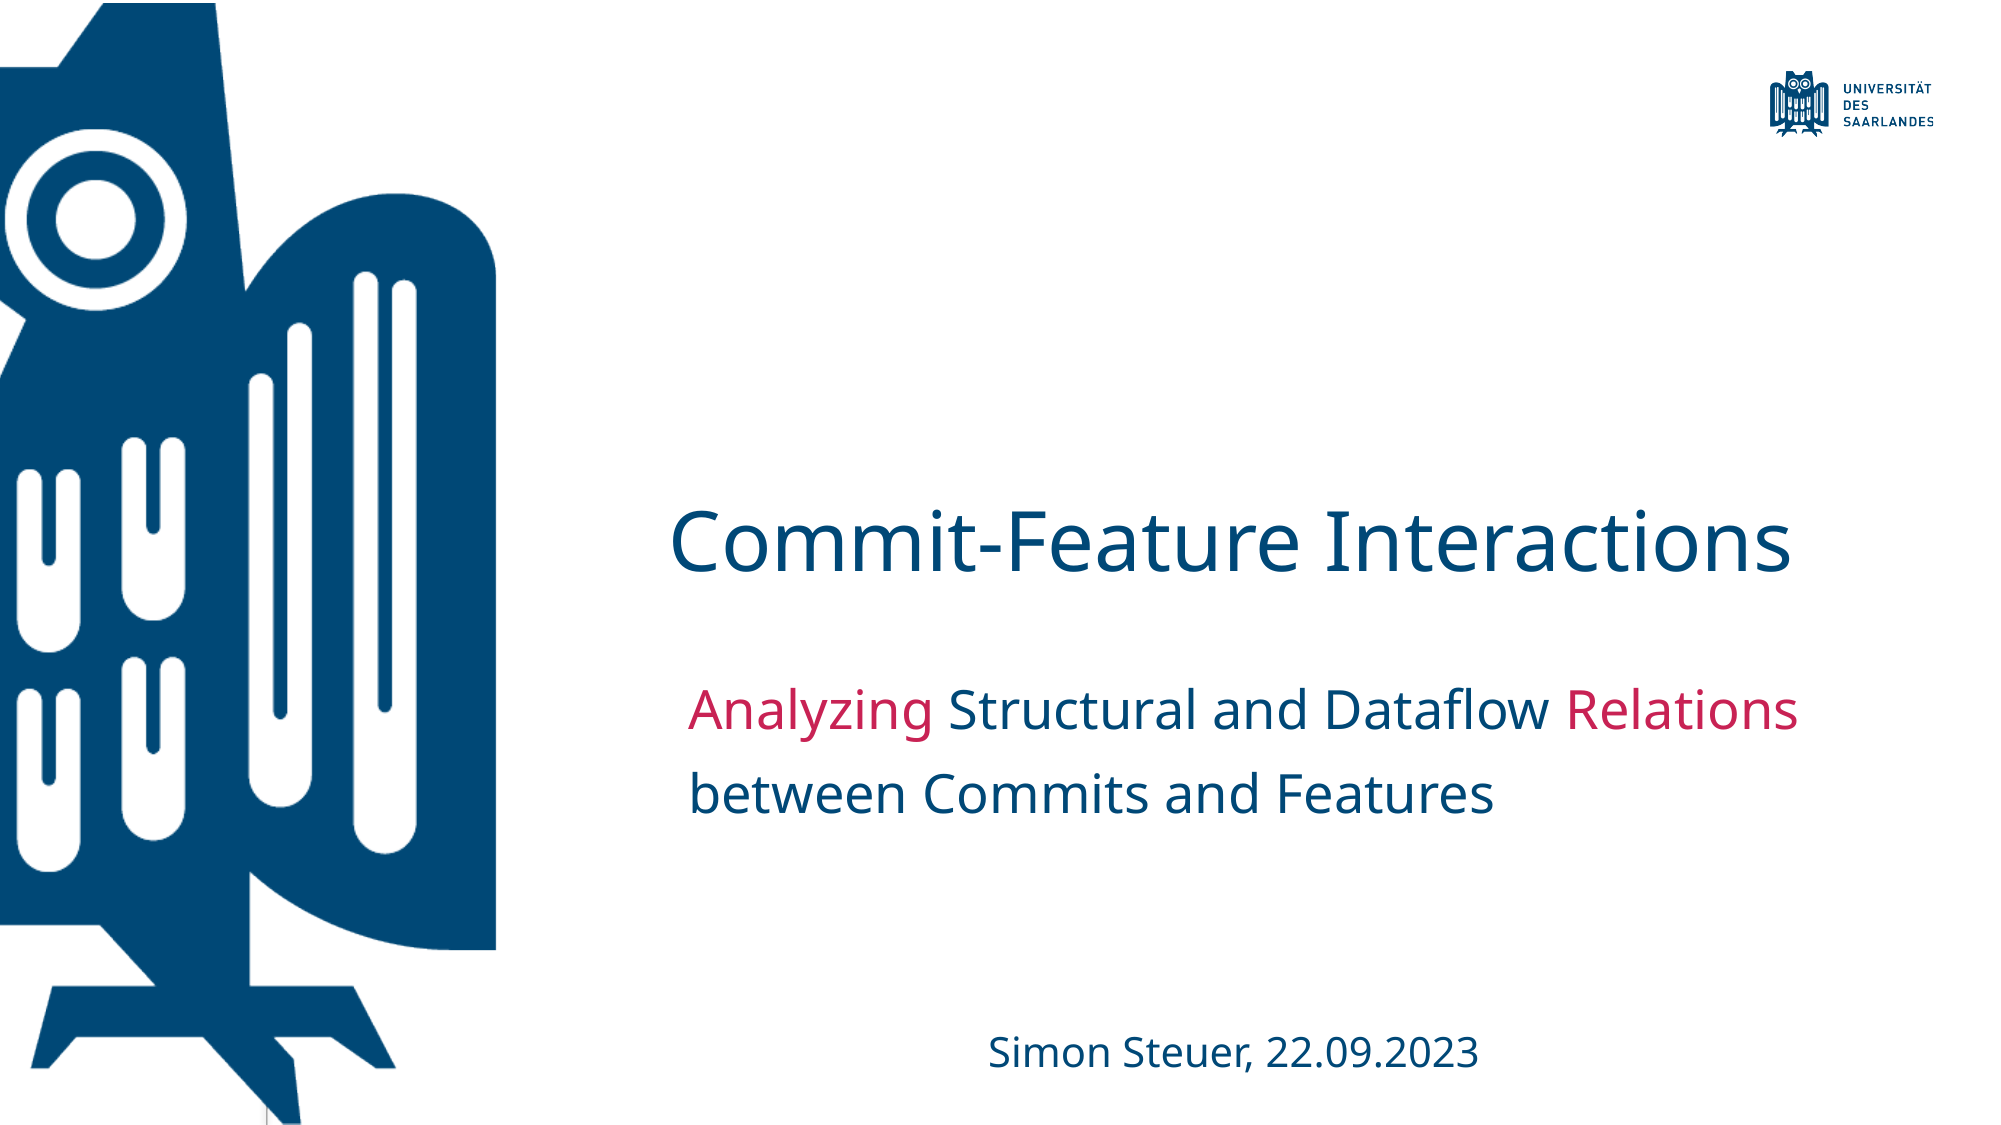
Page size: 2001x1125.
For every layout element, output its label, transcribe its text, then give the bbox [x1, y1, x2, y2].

picture [0, 3, 497, 1125]
subtitle Analyzing Structural and Dataflow Relations between Commits and Features Simon Steuer, 22.09.2023 [673, 648, 1920, 776]
title Commit-Feature Interactions [653, 481, 1890, 650]
picture [1770, 71, 1934, 137]
